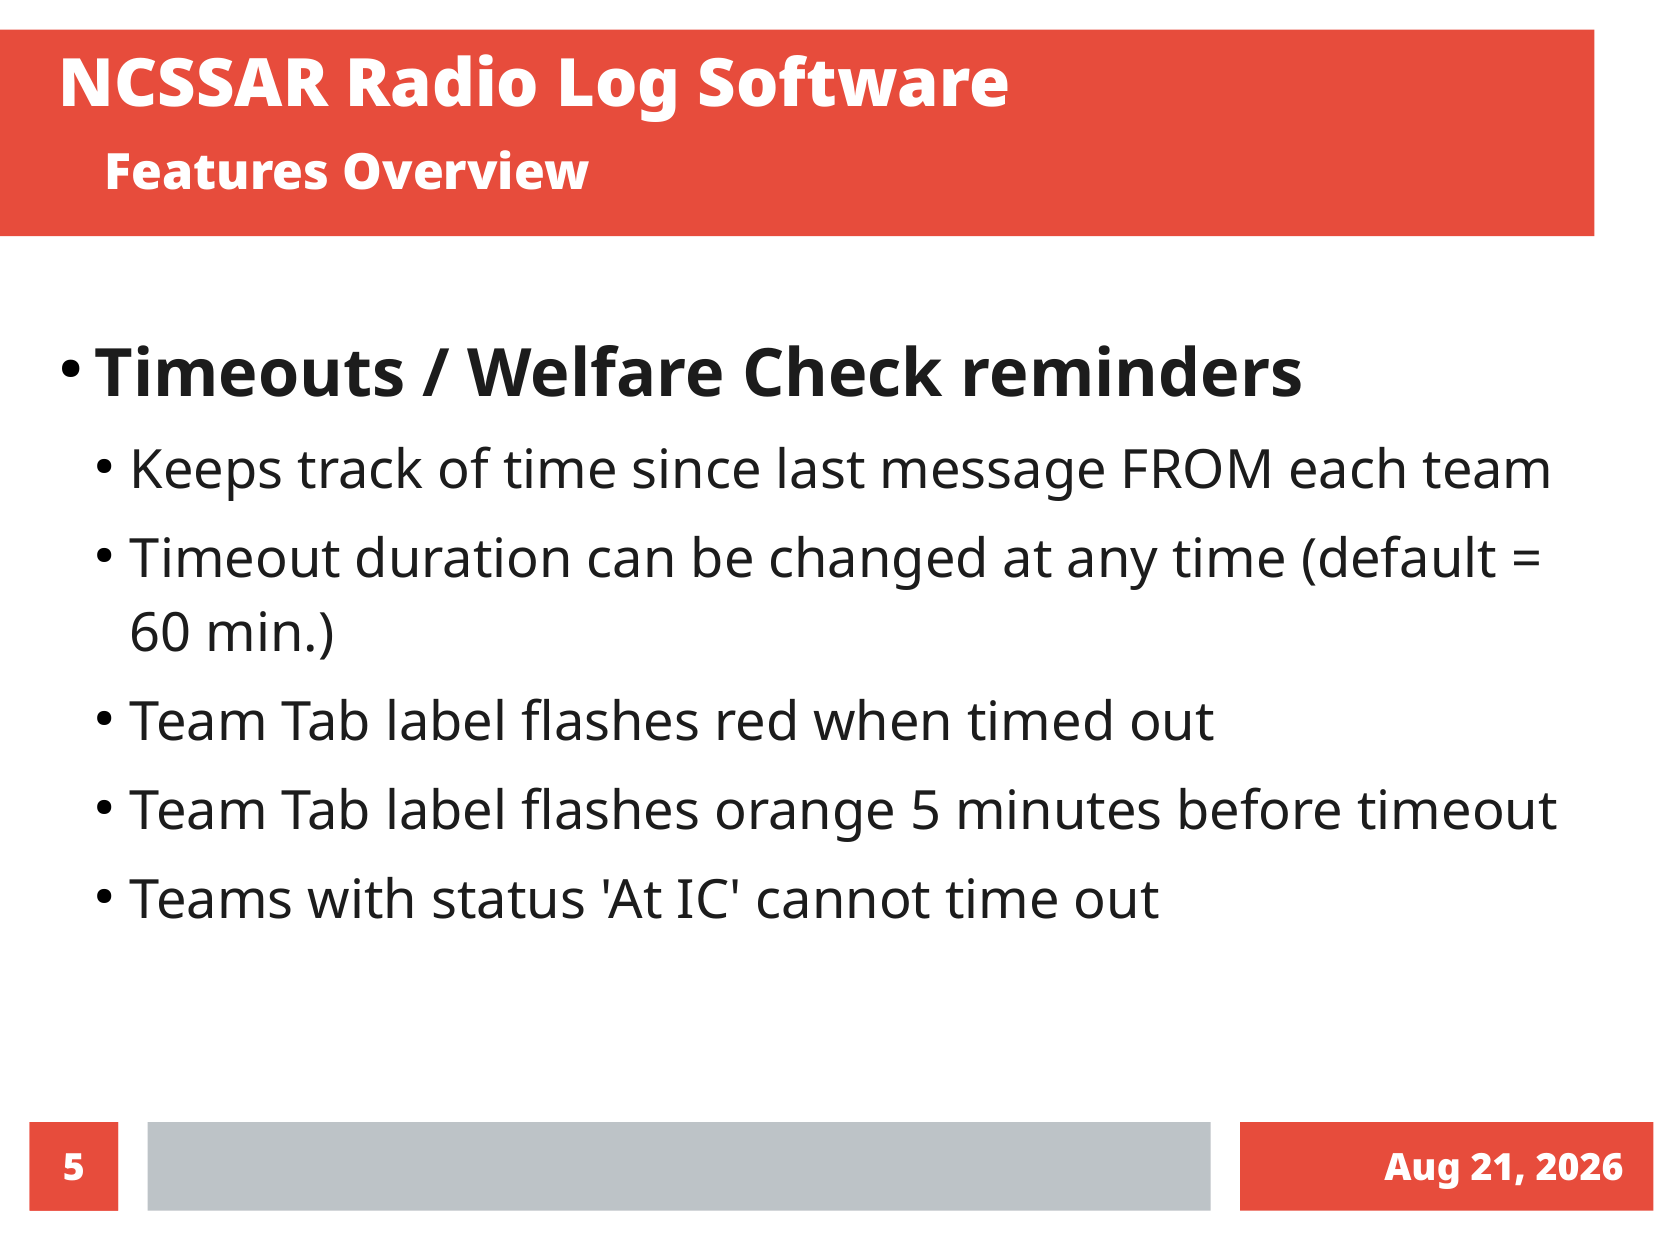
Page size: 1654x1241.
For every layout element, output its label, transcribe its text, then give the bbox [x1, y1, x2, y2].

title NCSSAR Radio Log Software Features Overview [59, 48, 1595, 207]
subtitle Timeouts / Welfare Check reminders Keeps track of time since last message FROM each team Timeout duration can be changed at any time (default = 60 min.) Team Tab label flashes red when timed out Team Tab label flashes orange 5 minutes before timeout Teams with status 'At IC' cannot time out [59, 324, 1565, 1093]
